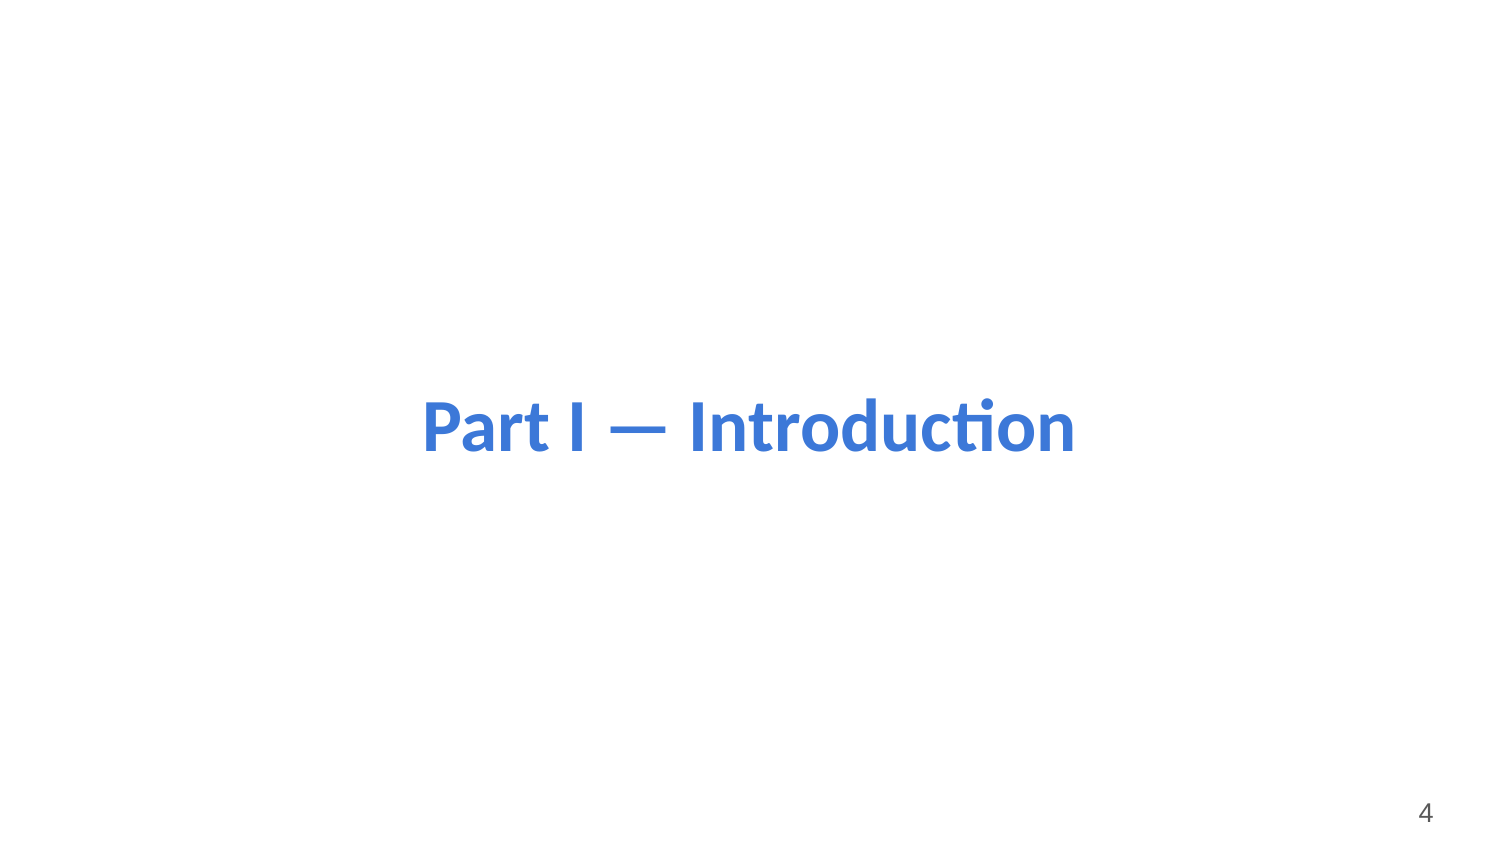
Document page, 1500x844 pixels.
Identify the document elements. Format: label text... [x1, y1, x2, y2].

title Part I — Introduction [51, 352, 1449, 491]
slide_number <number> [1403, 779, 1494, 844]
